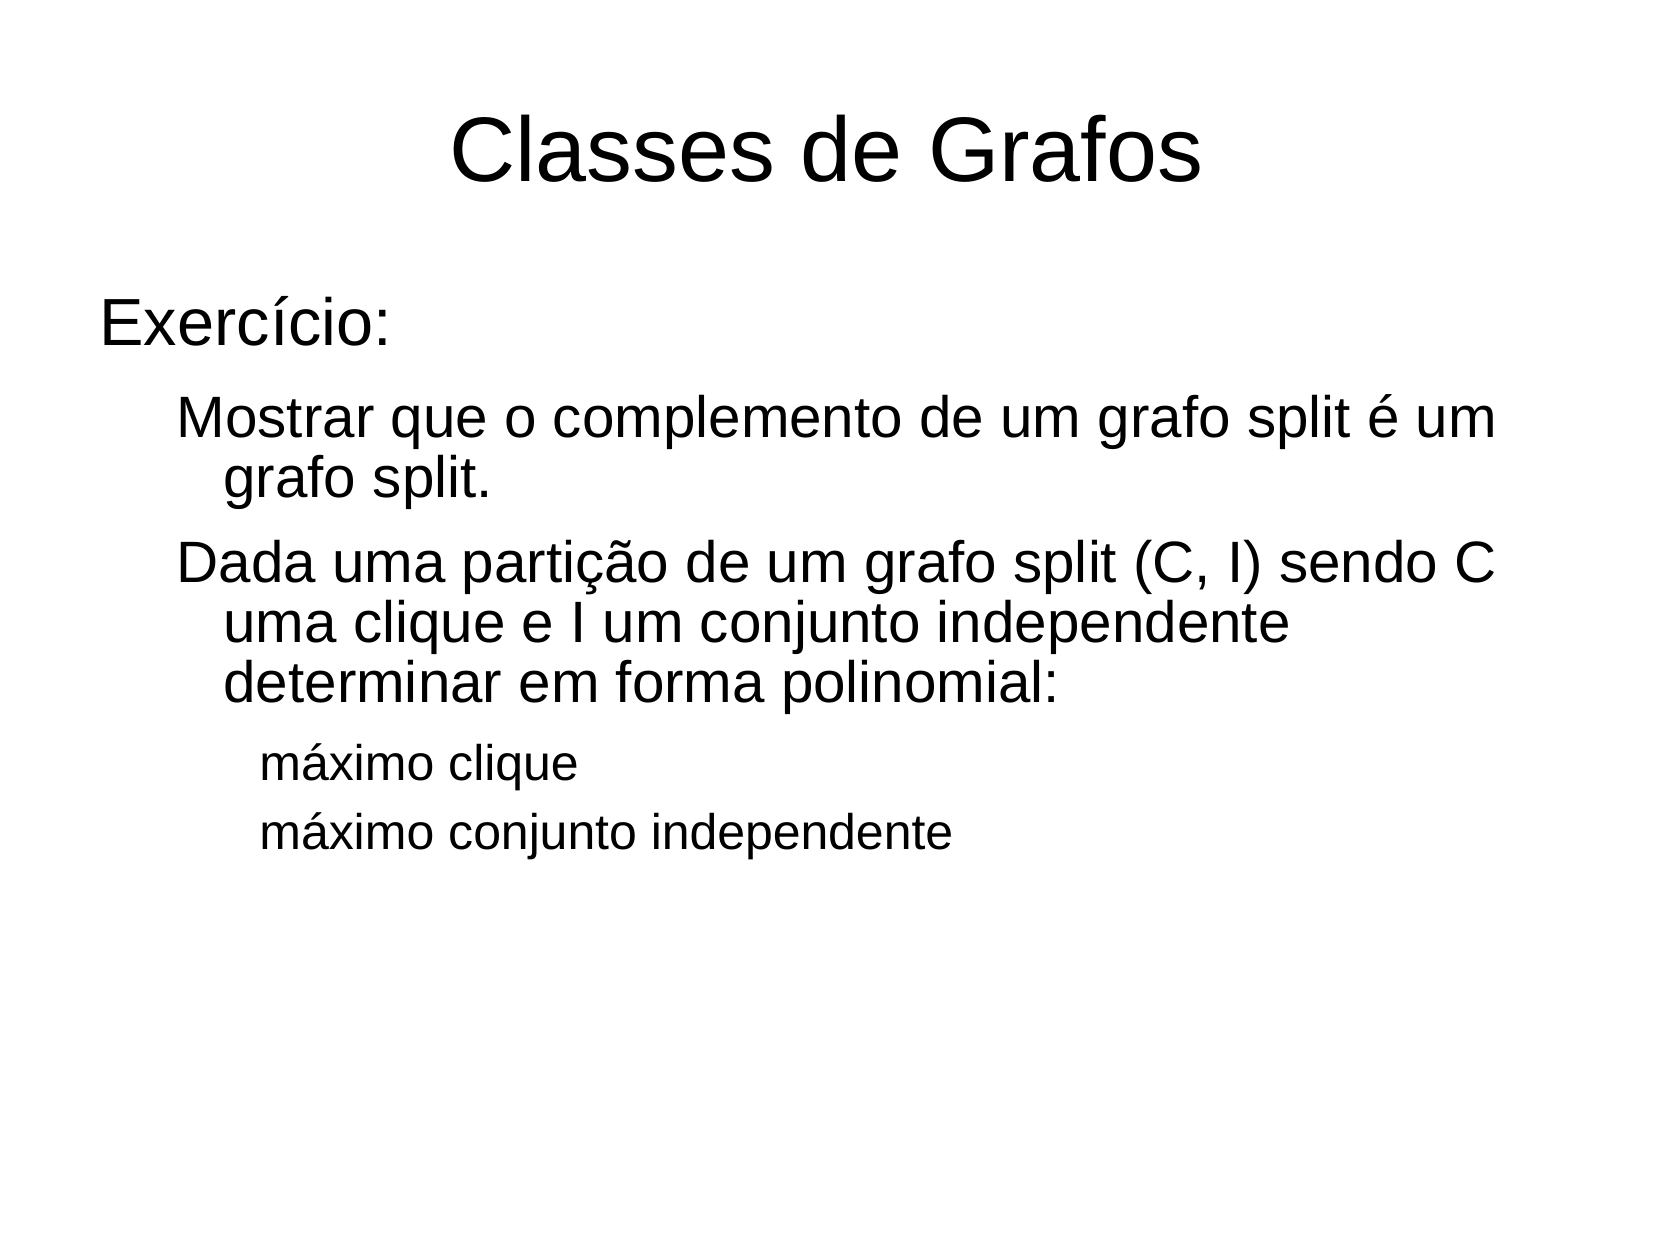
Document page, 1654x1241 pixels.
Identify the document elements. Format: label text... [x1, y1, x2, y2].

title Classes de Grafos [82, 56, 1571, 250]
list Exercício: Mostrar que o complemento de um grafo split é um grafo split. Dada uma partição de um grafo split (C, I) sendo C uma clique e I um conjunto independente determinar em forma polinomial: máximo clique máximo conjunto independente [82, 290, 1571, 1094]
